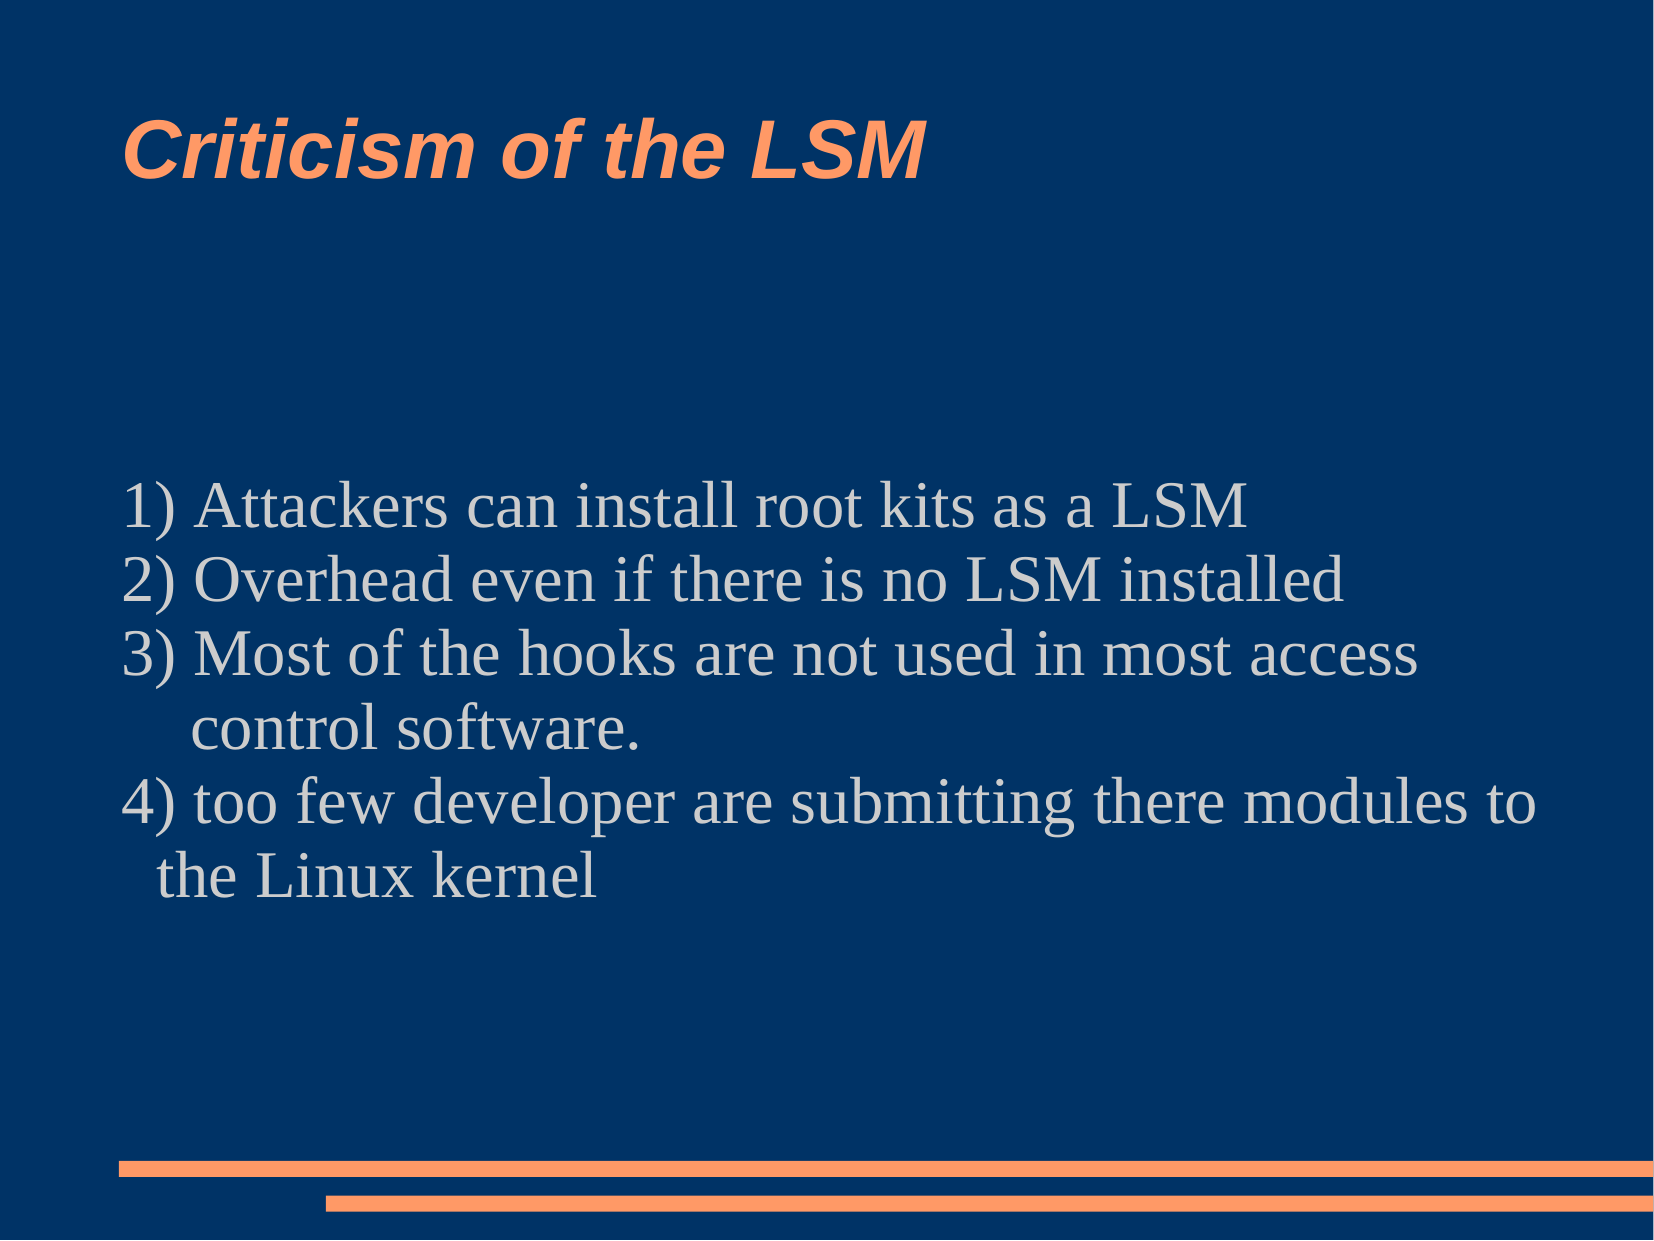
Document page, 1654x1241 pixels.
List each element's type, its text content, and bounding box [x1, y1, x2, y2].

subtitle 1) Attackers can install root kits as a LSM 2) Overhead even if there is no LSM installed 3) Most of the hooks are not used in most access control software. 4) too few developer are submitting there modules to the Linux kernel [121, 322, 1561, 1133]
title Criticism of the LSM [121, 46, 1534, 254]
